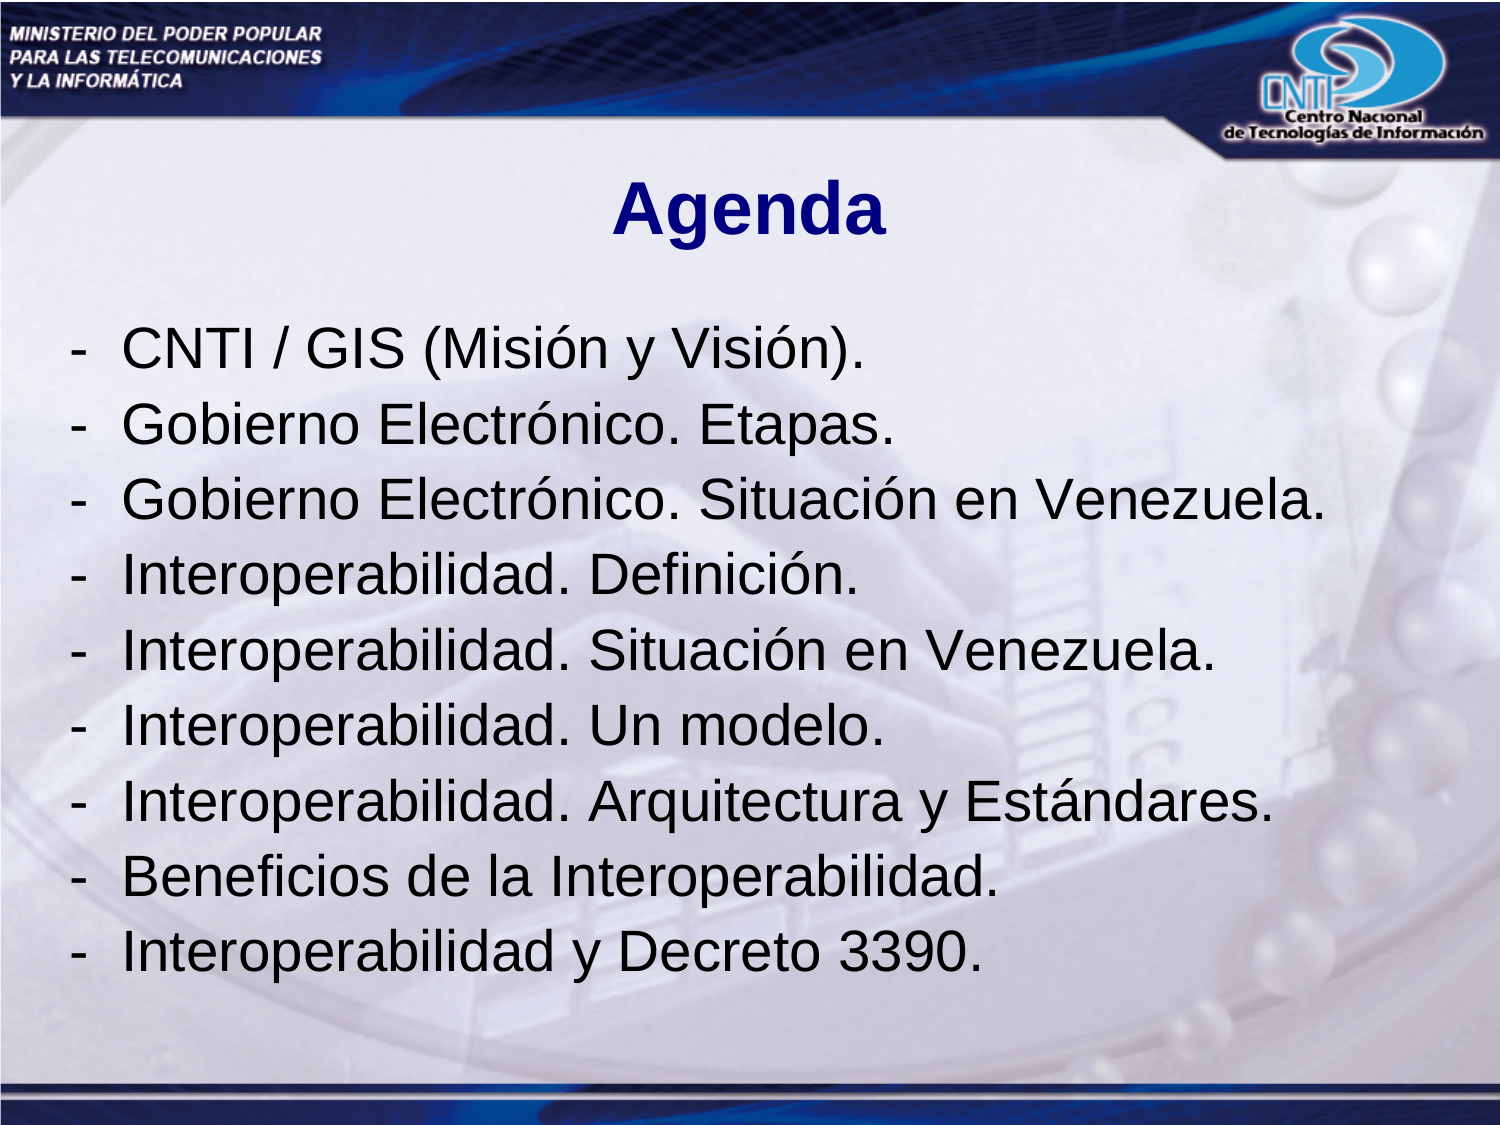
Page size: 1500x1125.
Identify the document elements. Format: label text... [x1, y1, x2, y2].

subtitle - CNTI / GIS (Misión y Visión). - Gobierno Electrónico. Etapas. - Gobierno Electrónico. Situación en Venezuela. - Interoperabilidad. Definición. - Interoperabilidad. Situación en Venezuela. - Interoperabilidad. Un modelo. - Interoperabilidad. Arquitectura y Estándares. - Beneficios de la Interoperabilidad. - Interoperabilidad y Decreto 3390. [69, 295, 1418, 1023]
picture [0, 2, 1500, 1125]
title Agenda [74, 159, 1423, 281]
